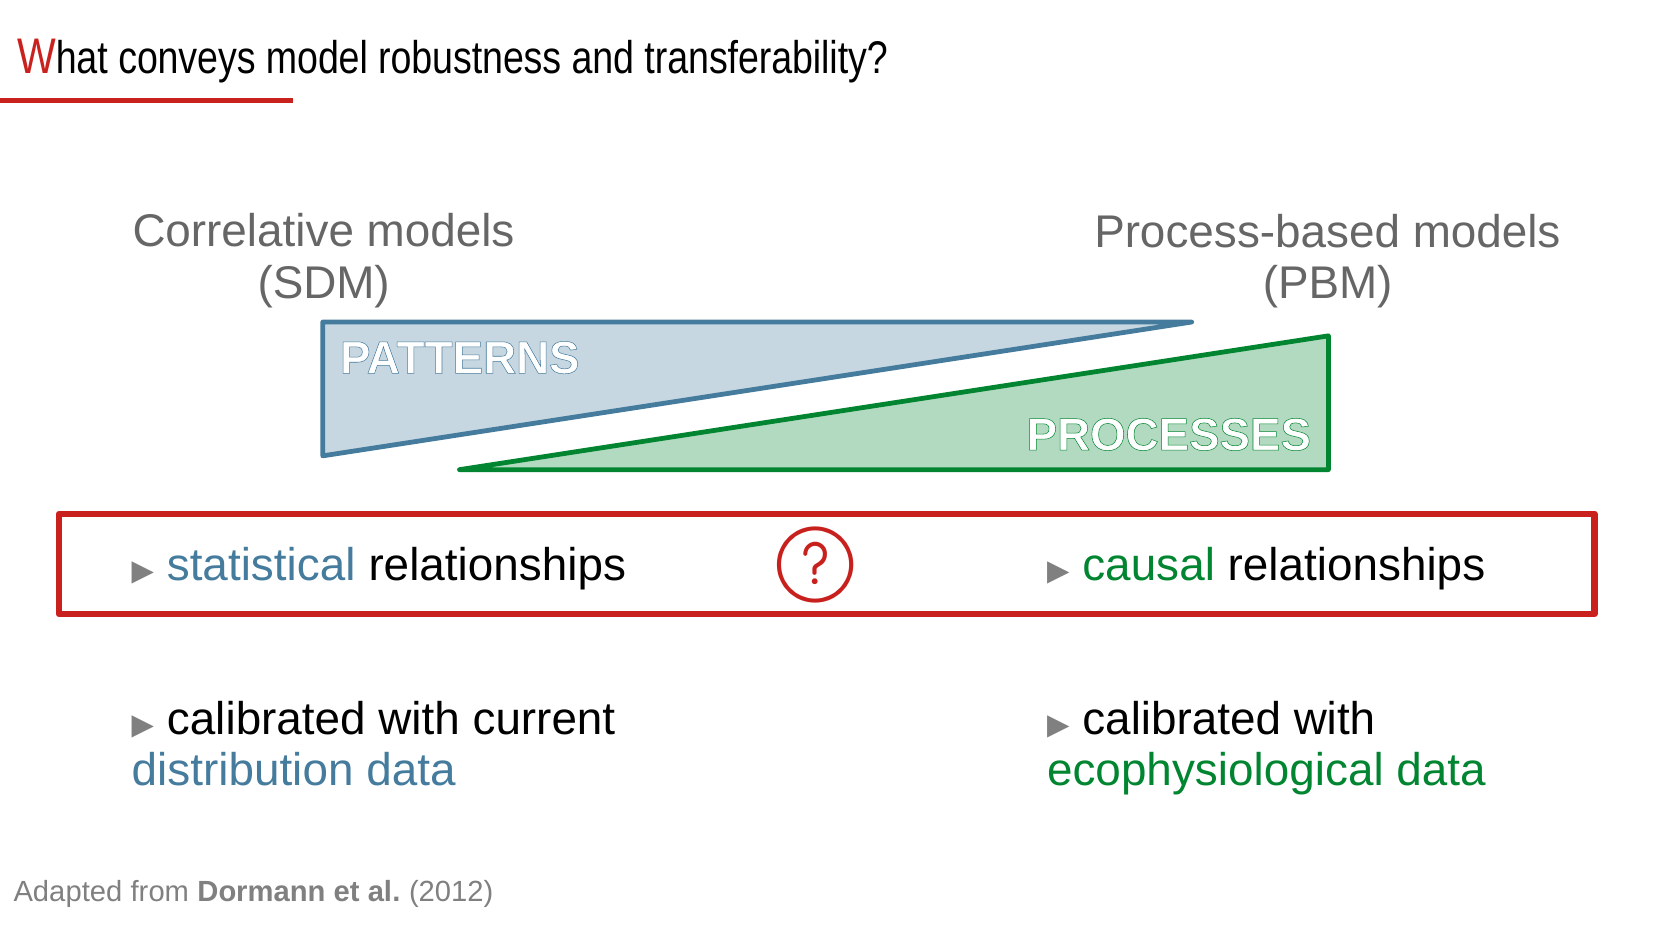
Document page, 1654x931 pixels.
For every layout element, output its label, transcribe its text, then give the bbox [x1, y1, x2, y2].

text_box PROCESSES [459, 335, 1329, 470]
text_box What conveys model robustness and transferability? [2, 0, 1652, 120]
text_box Adapted from Dormann et al. (2012) [0, 856, 531, 927]
picture [755, 513, 875, 612]
text_box ▶ statistical relationships ▶ calibrated with current distribution data [116, 617, 649, 860]
text_box PATTERNS [322, 322, 1192, 456]
text_box ▶ causal relationships ▶ calibrated with ecophysiological data [1032, 617, 1564, 860]
text_box ▶ statistical relationships ▶ calibrated with current distribution data [116, 531, 649, 611]
text_box Process-based models (PBM) [1032, 198, 1623, 316]
text_box Correlative models (SDM) [57, 198, 590, 316]
text_box ▶ causal relationships ▶ calibrated with ecophysiological data [1032, 531, 1564, 611]
